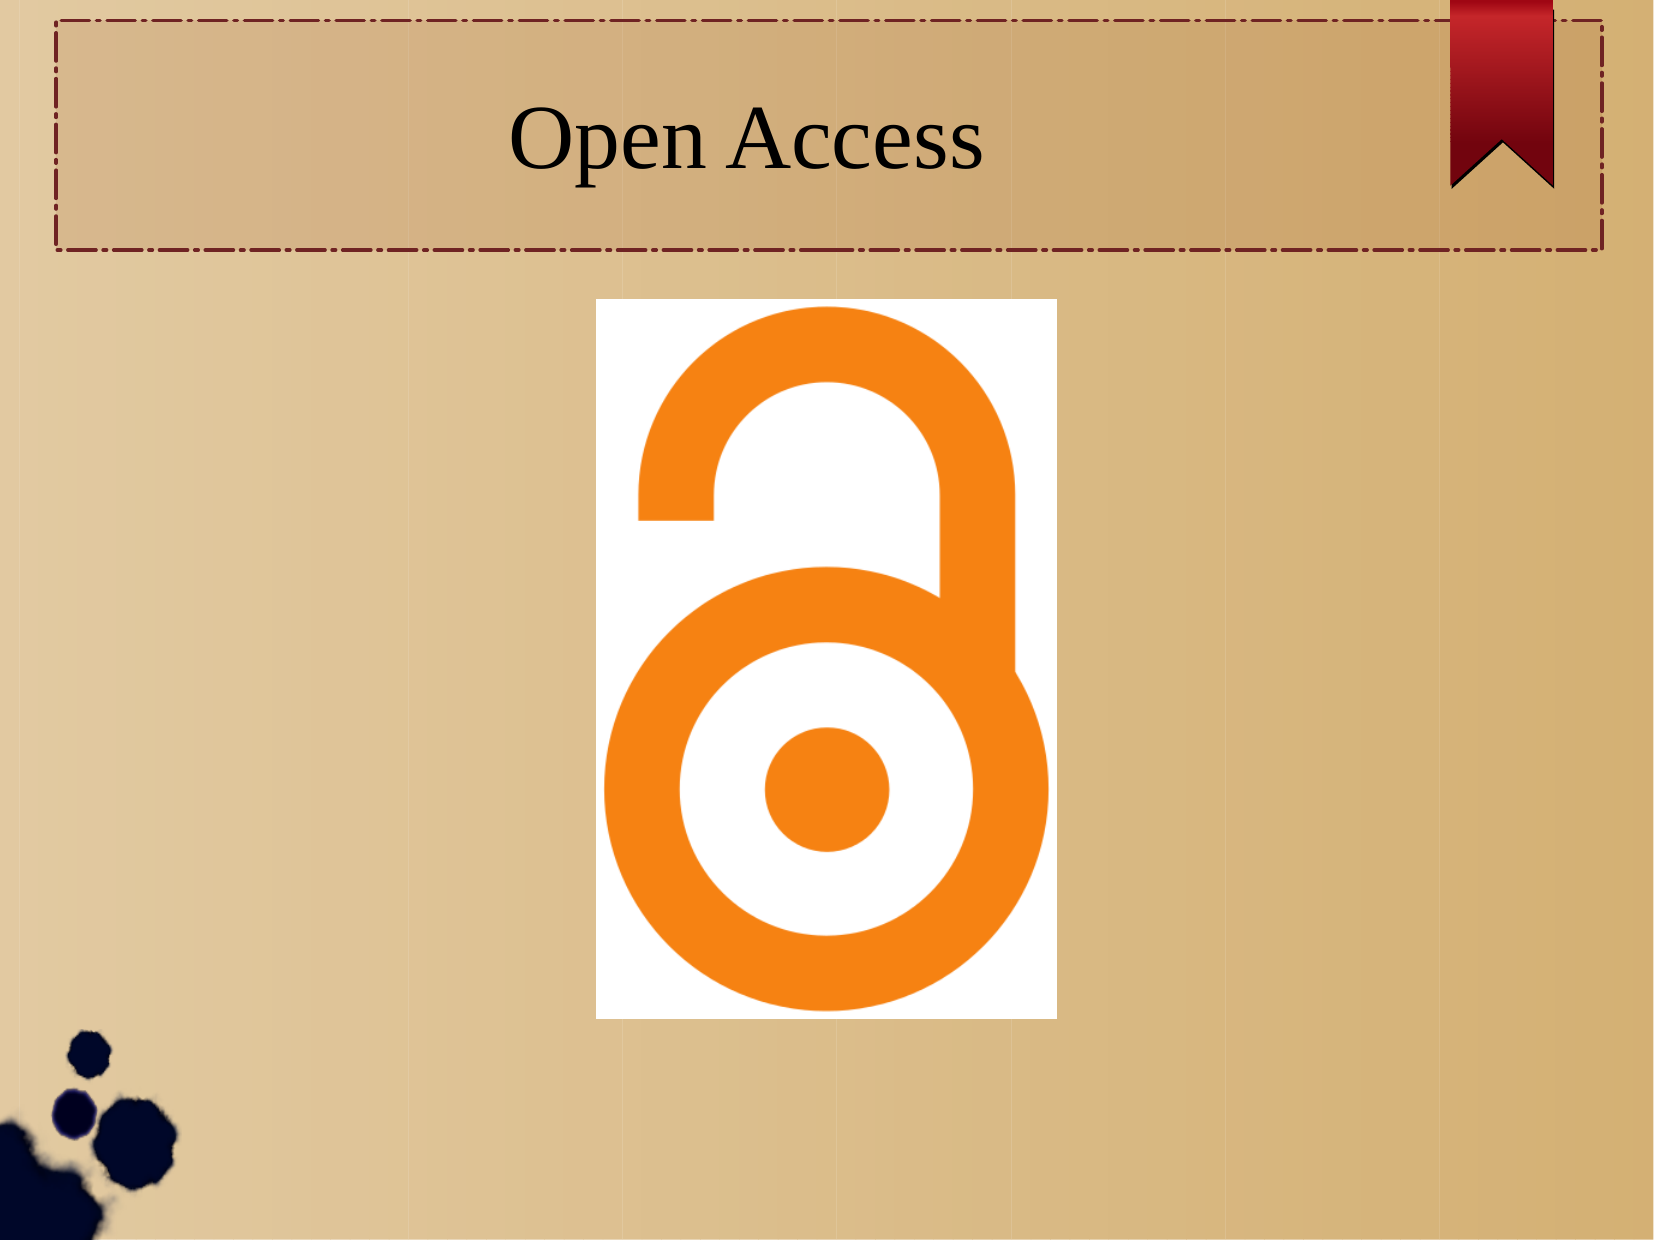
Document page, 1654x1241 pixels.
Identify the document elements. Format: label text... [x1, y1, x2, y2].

picture [596, 299, 1057, 1019]
title Open Access [82, 47, 1412, 229]
